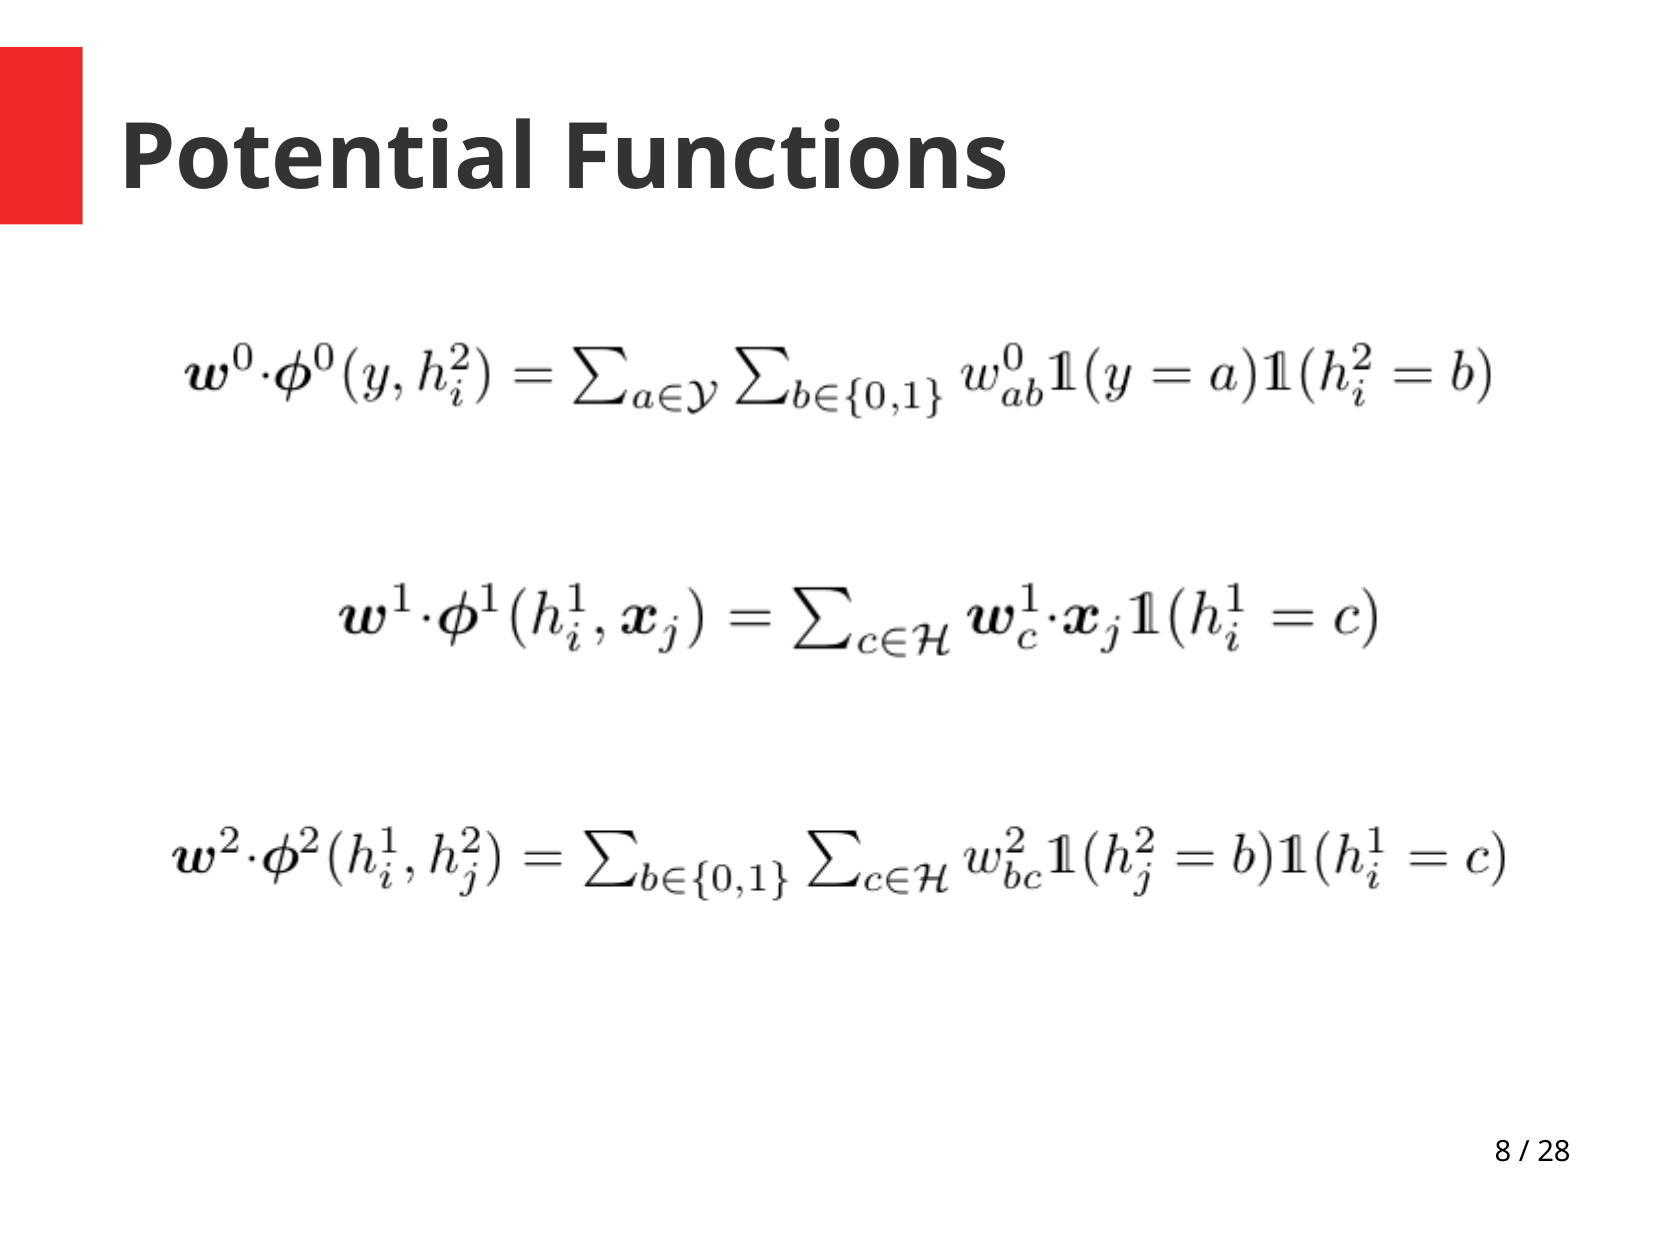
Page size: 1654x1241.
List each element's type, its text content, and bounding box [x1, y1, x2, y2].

title Potential Functions [118, 49, 1571, 257]
picture [153, 803, 1515, 913]
picture [153, 319, 1501, 438]
picture [318, 555, 1388, 680]
